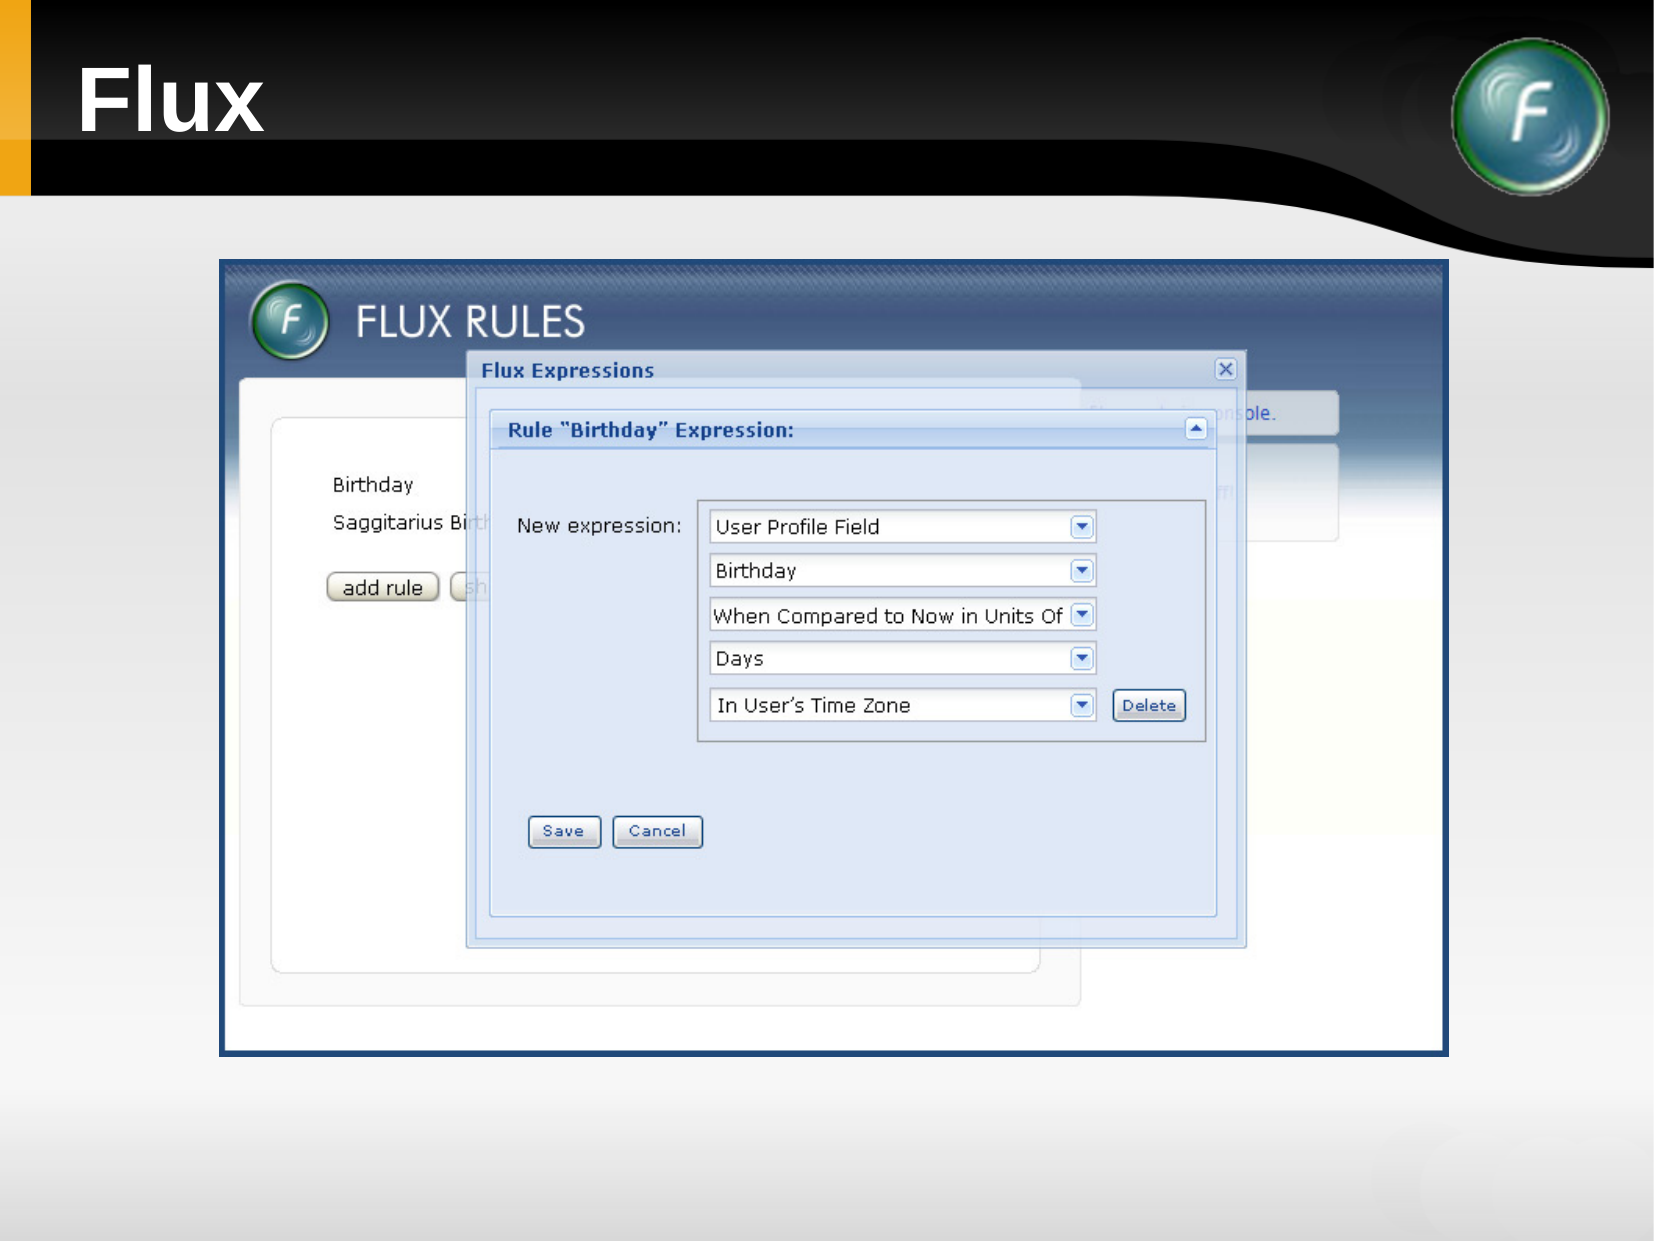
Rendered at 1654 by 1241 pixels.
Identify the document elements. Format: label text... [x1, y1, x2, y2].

title Flux [76, 7, 1565, 200]
picture [0, 0, 1654, 1241]
